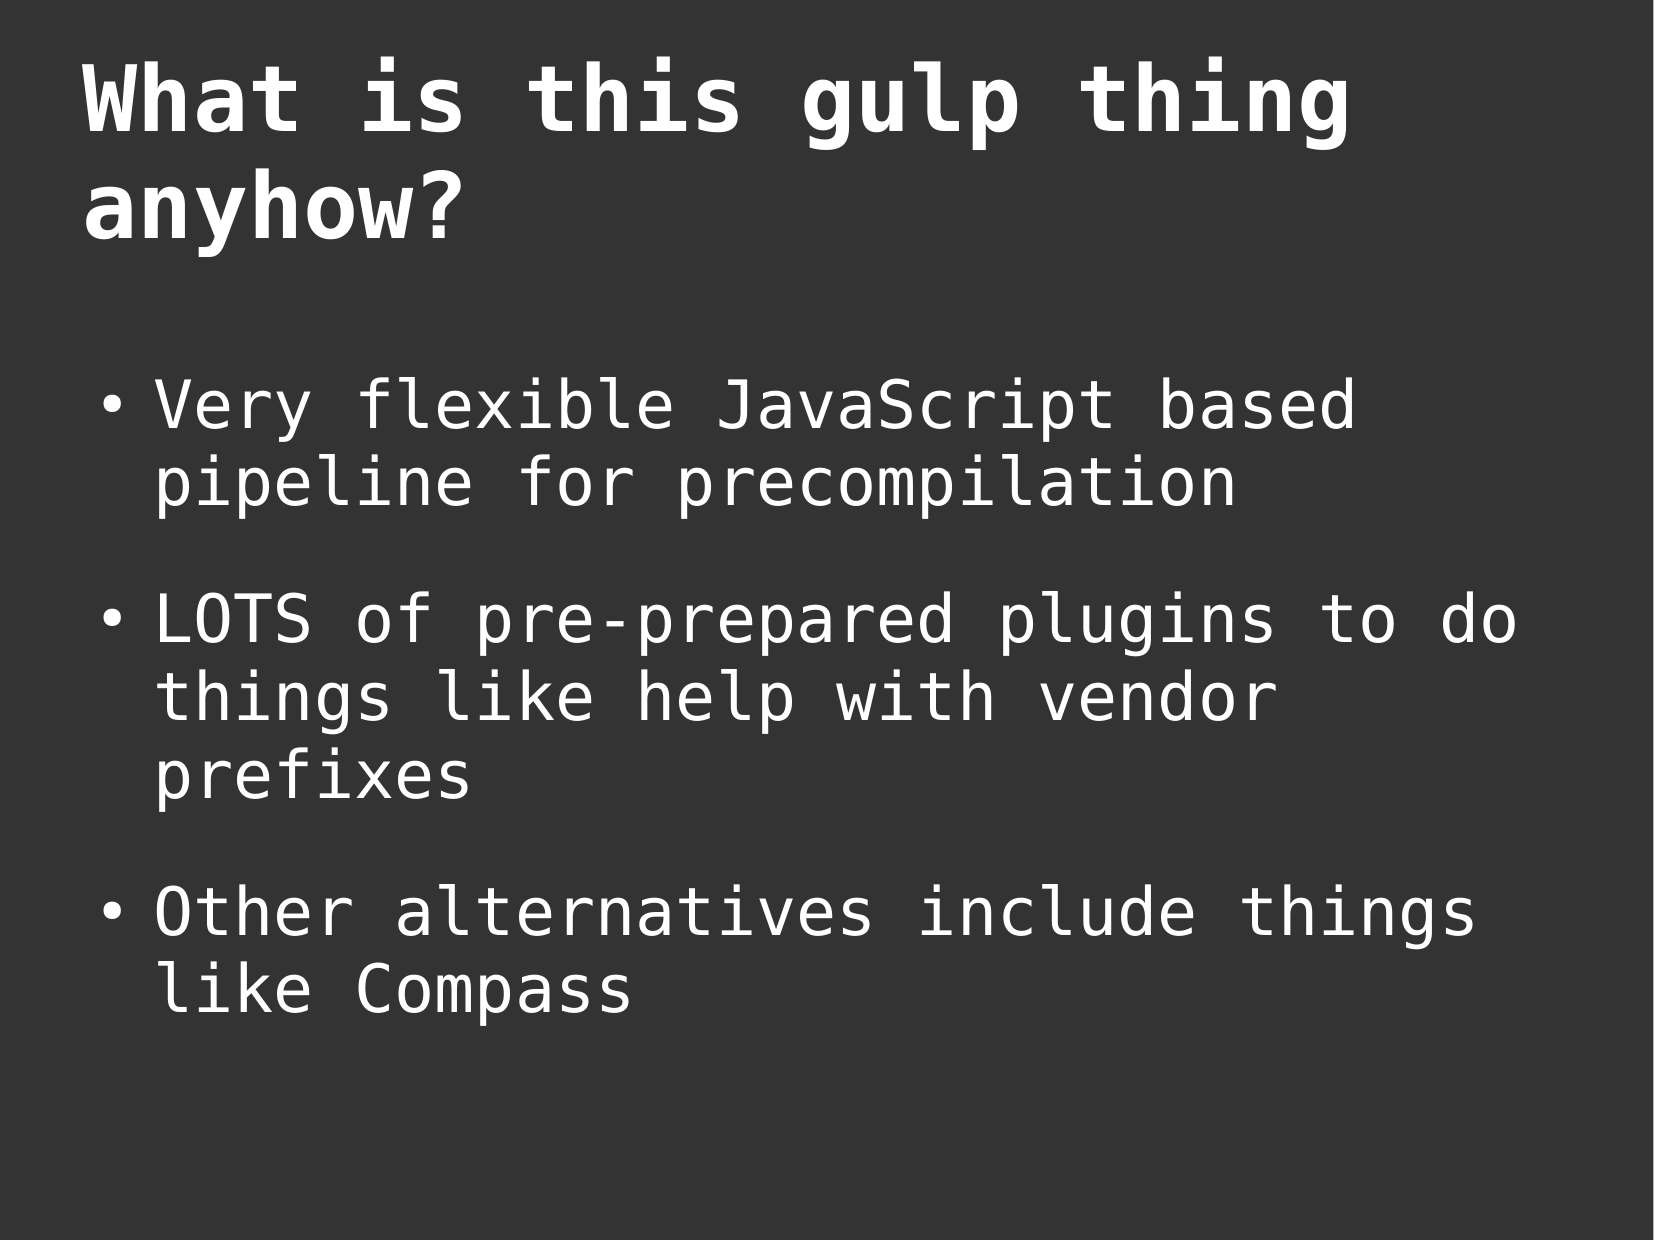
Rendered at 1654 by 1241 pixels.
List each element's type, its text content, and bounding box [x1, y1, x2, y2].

title What is this gulp thing anyhow? [82, 45, 1571, 261]
list Very flexible JavaScript based pipeline for precompilation LOTS of pre-prepared plugins to do things like help with vendor prefixes Other alternatives include things like Compass [82, 366, 1571, 1182]
